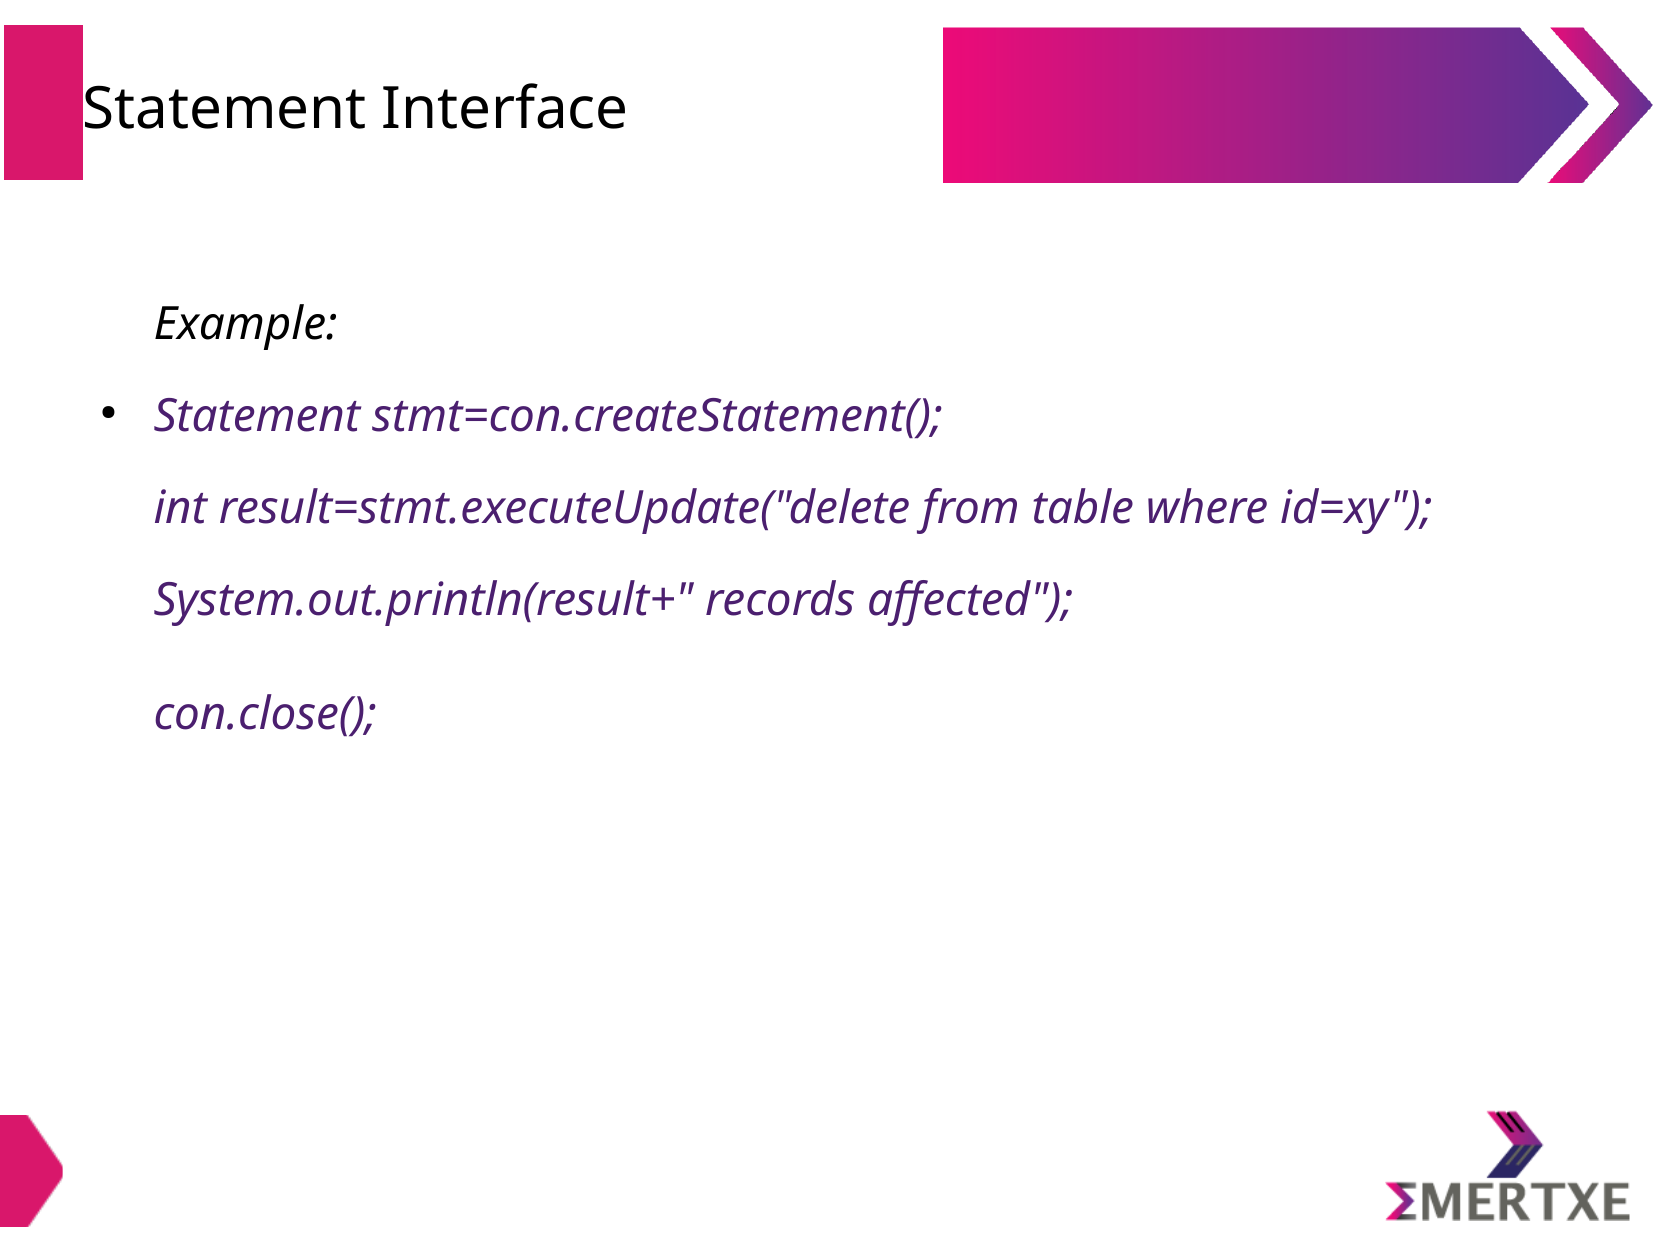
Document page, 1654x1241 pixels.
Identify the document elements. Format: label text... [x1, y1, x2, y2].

title Statement Interface [82, 2, 1571, 210]
list Example: Statement stmt=con.createStatement(); int result=stmt.executeUpdate("delete from table where id=xy"); System.out.println(result+" records affected"); con.close(); [82, 290, 1571, 1010]
picture [1571, 27, 1653, 183]
picture [1385, 1107, 1631, 1221]
